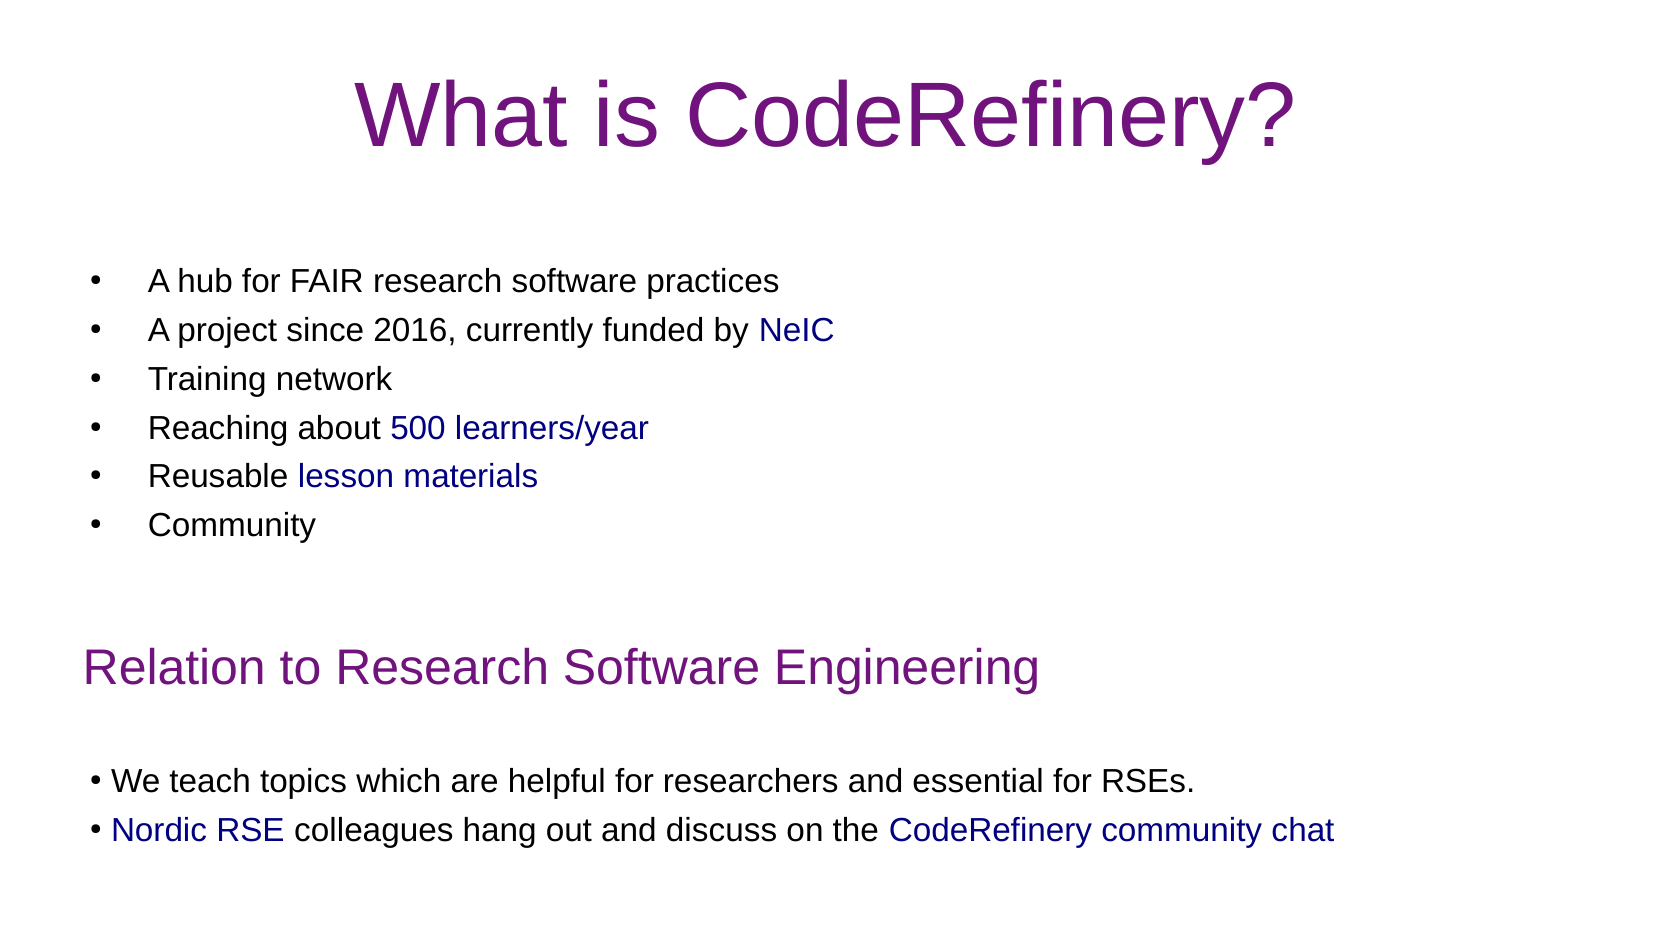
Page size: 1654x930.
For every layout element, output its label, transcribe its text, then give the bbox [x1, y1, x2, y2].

title What is CodeRefinery? [82, 37, 1571, 193]
list A hub for FAIR research software practices A project since 2016, currently funded by NeIC Training network Reaching about 500 learners/year Reusable lesson materials Community Relation to Research Software Engineering We teach topics which are helpful for researchers and essential for RSEs. Nordic RSE colleagues hang out and discuss on the CodeRefinery community chat [82, 217, 1571, 863]
